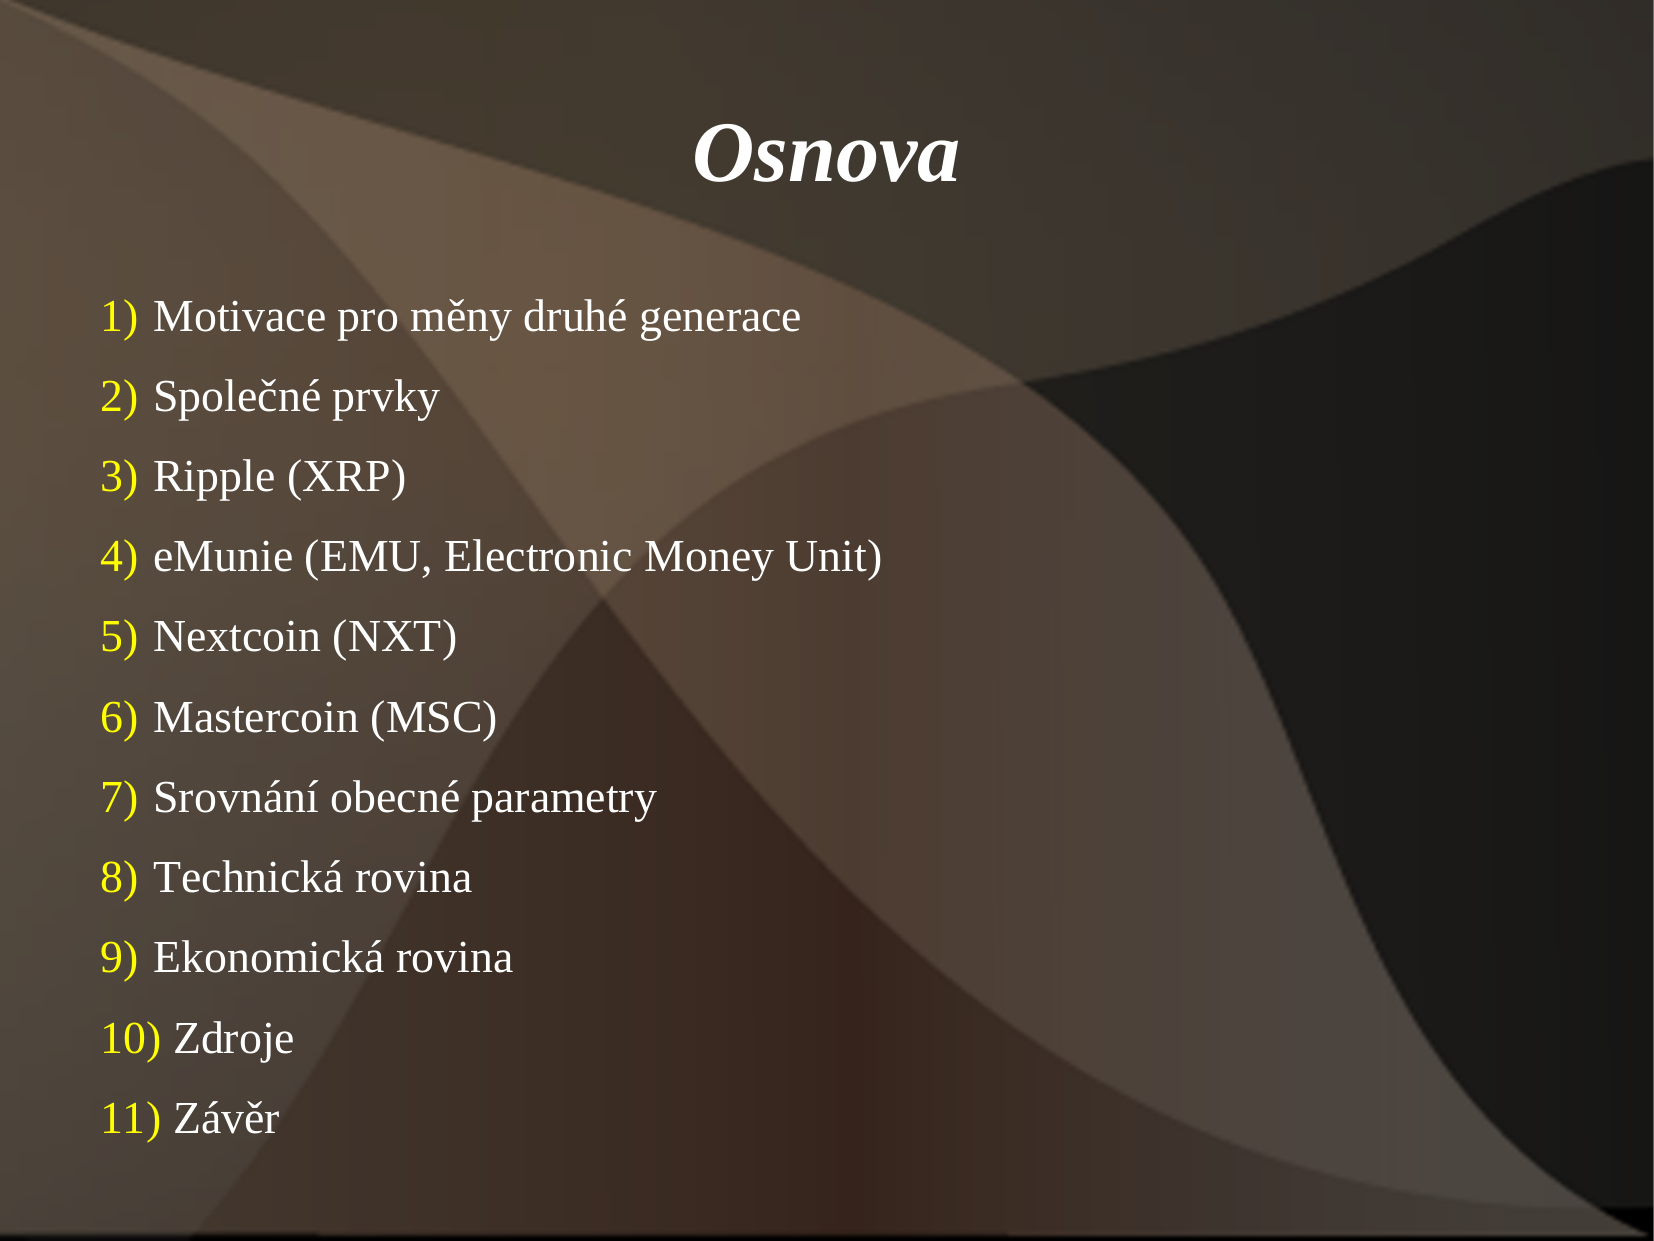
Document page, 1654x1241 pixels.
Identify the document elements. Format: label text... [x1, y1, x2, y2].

title Osnova [82, 49, 1571, 257]
list Motivace pro měny druhé generace Společné prvky Ripple (XRP) eMunie (EMU, Electronic Money Unit) Nextcoin (NXT) Mastercoin (MSC) Srovnání obecné parametry Technická rovina Ekonomická rovina Zdroje Závěr [82, 290, 1571, 1144]
picture [0, 0, 1654, 1241]
